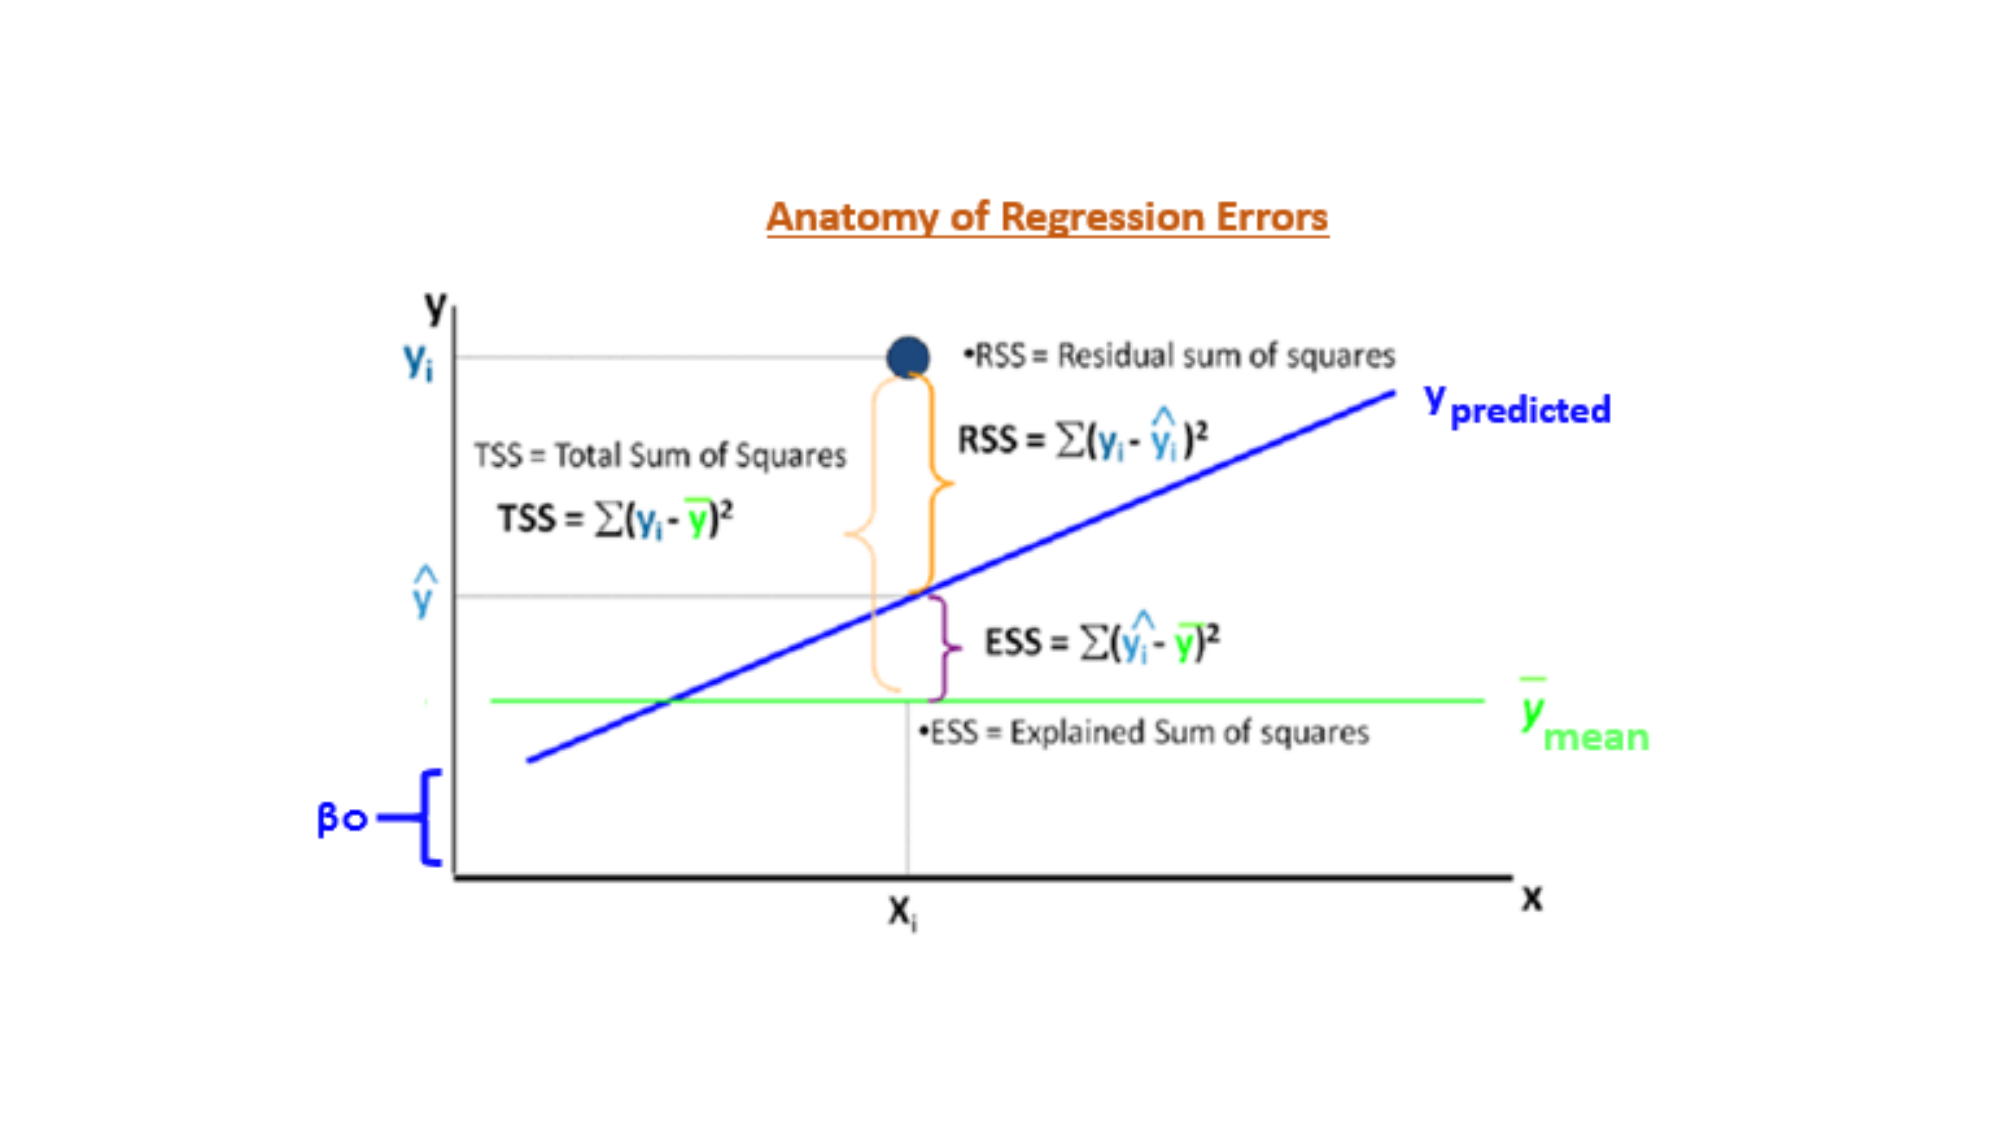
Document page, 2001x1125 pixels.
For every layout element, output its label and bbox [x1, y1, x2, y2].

picture [314, 174, 1686, 951]
